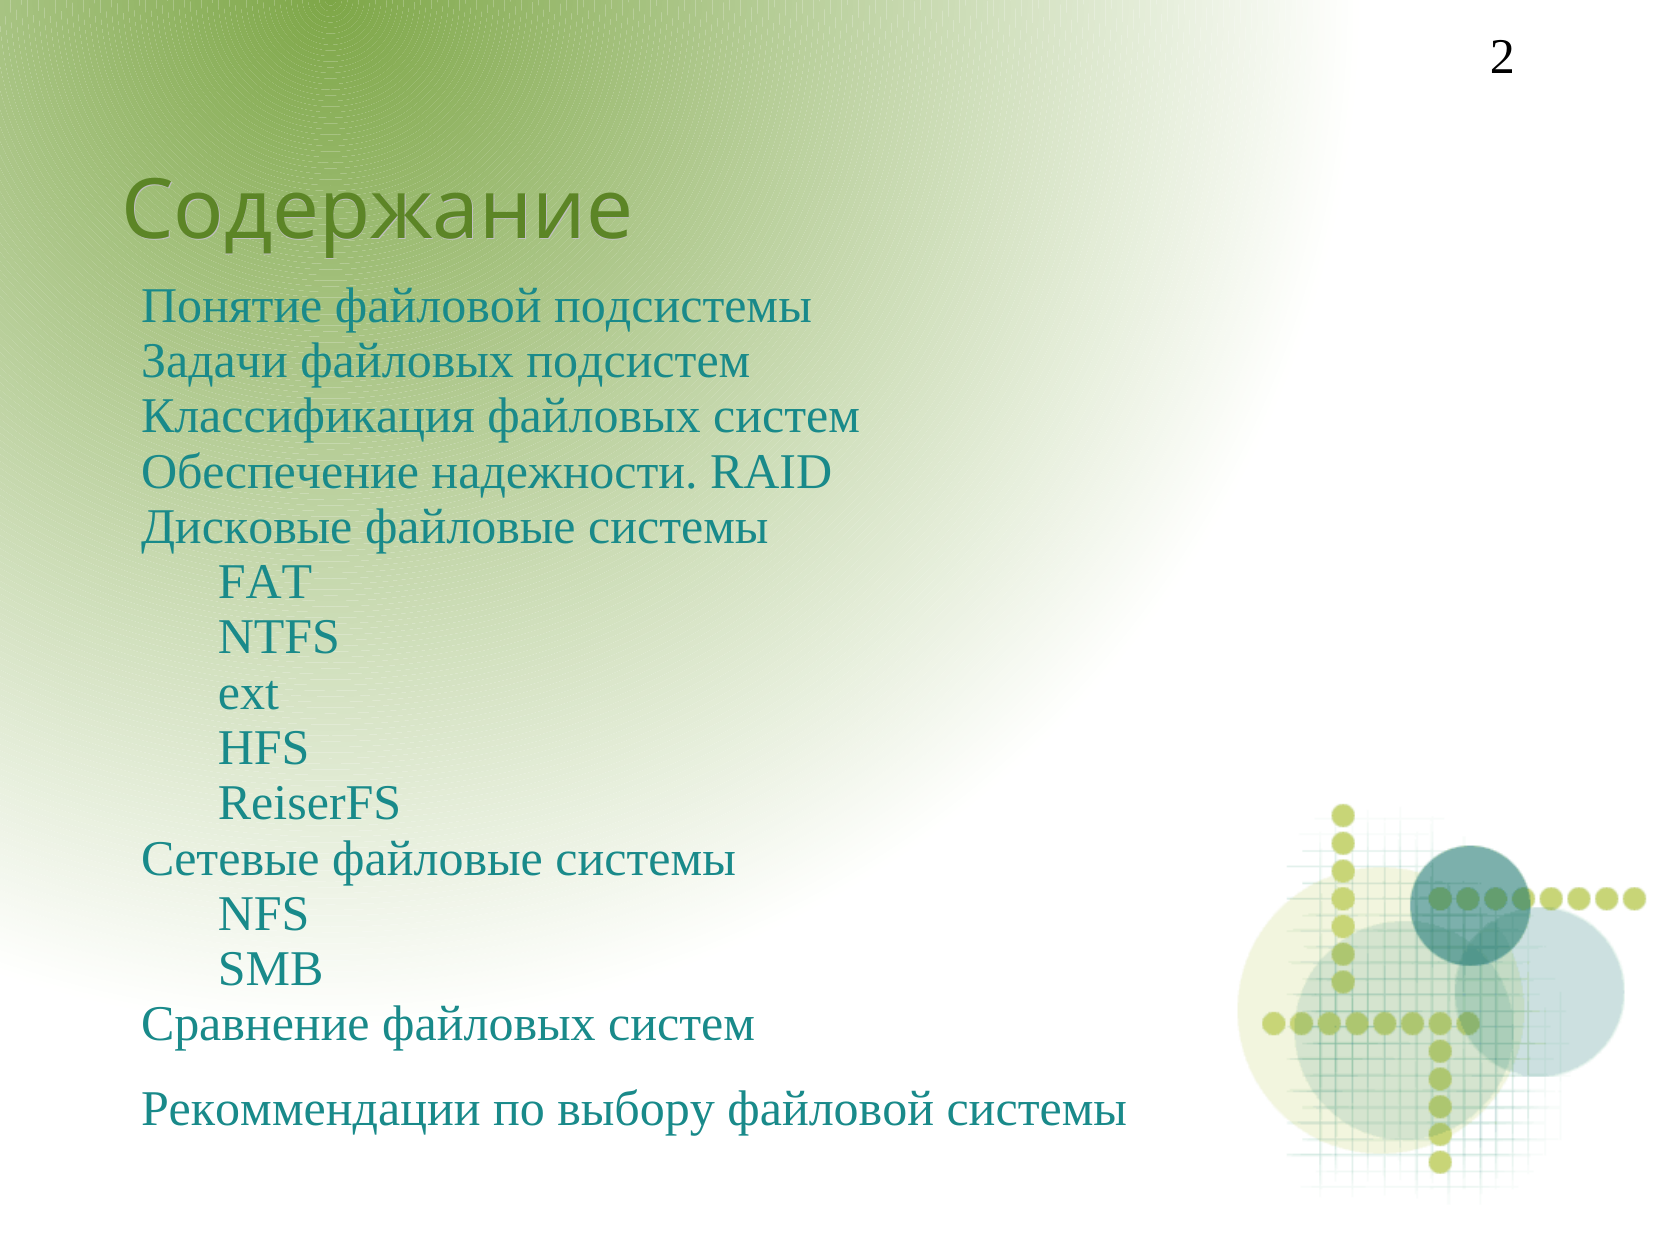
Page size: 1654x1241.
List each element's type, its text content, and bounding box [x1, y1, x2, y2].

picture [1224, 792, 1654, 1211]
text_box <номер> [1500, 29, 1654, 89]
title Содержание [121, 102, 1534, 311]
list Понятие файловой подсистемы Задачи файловых подсистем Классификация файловых систем Обеспечение надежности. RAID Дисковые файловые системы FAT NTFS ext HFS ReiserFS Сетевые файловые системы NFS SMB Сравнение файловых систем Рекоммендации по выбору файловой системы [123, 277, 1536, 1152]
